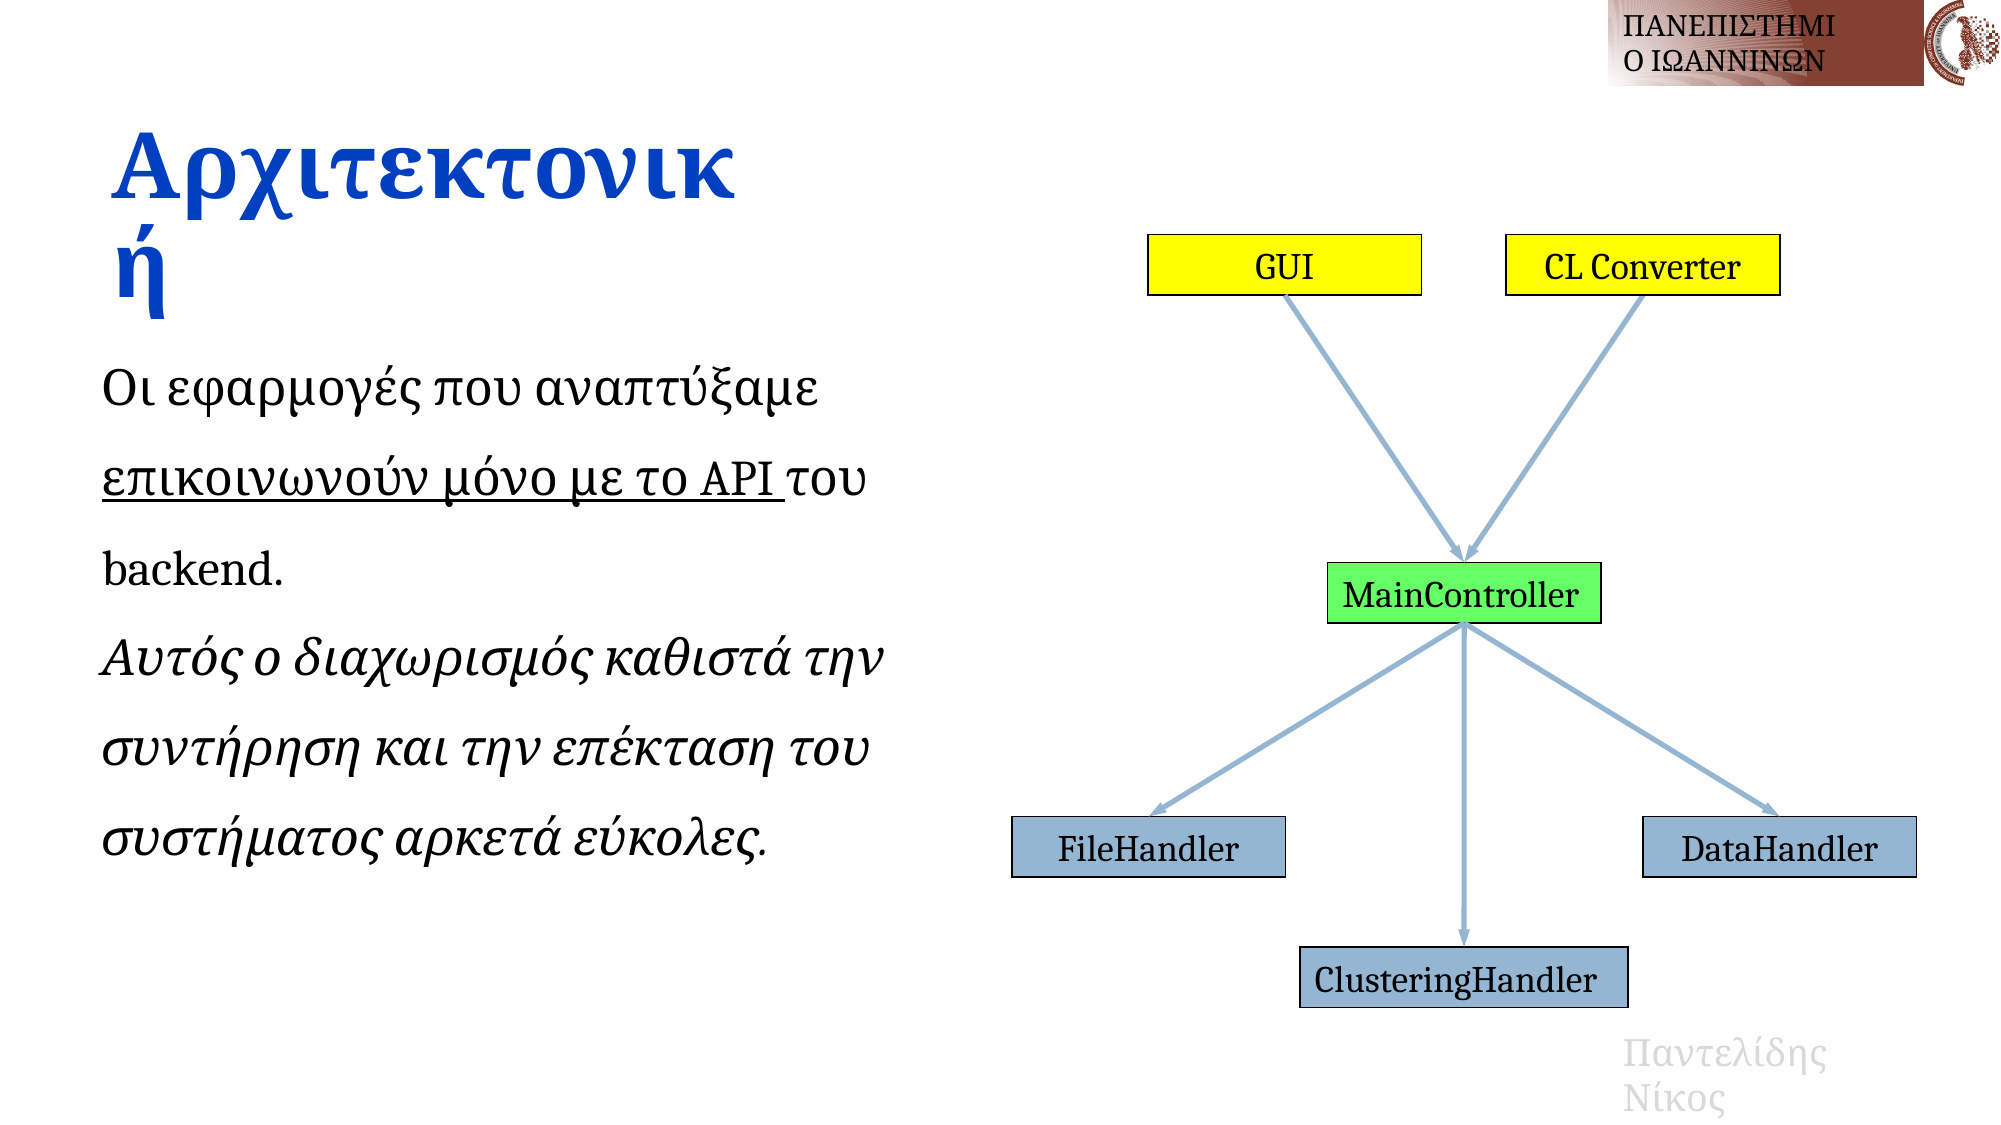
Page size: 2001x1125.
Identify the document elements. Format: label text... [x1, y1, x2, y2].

text_box GUI [1148, 234, 1422, 296]
text_box ClusteringHandler [1299, 947, 1629, 1008]
text_box Αρχιτεκτονική [96, 112, 779, 235]
text_box DataHandler [1642, 816, 1917, 878]
text_box MainController [1327, 562, 1601, 624]
text_box CL Converter [1506, 234, 1780, 296]
text_box FileHandler [1011, 816, 1286, 878]
text_box Οι εφαρμογές που αναπτύξαμε επικοινωνούν μόνο με το API του backend. Αυτός ο διαχωρισμός καθιστά την συντήρηση και την επέκταση του συστήματος αρκετά εύκολες. [86, 318, 960, 868]
